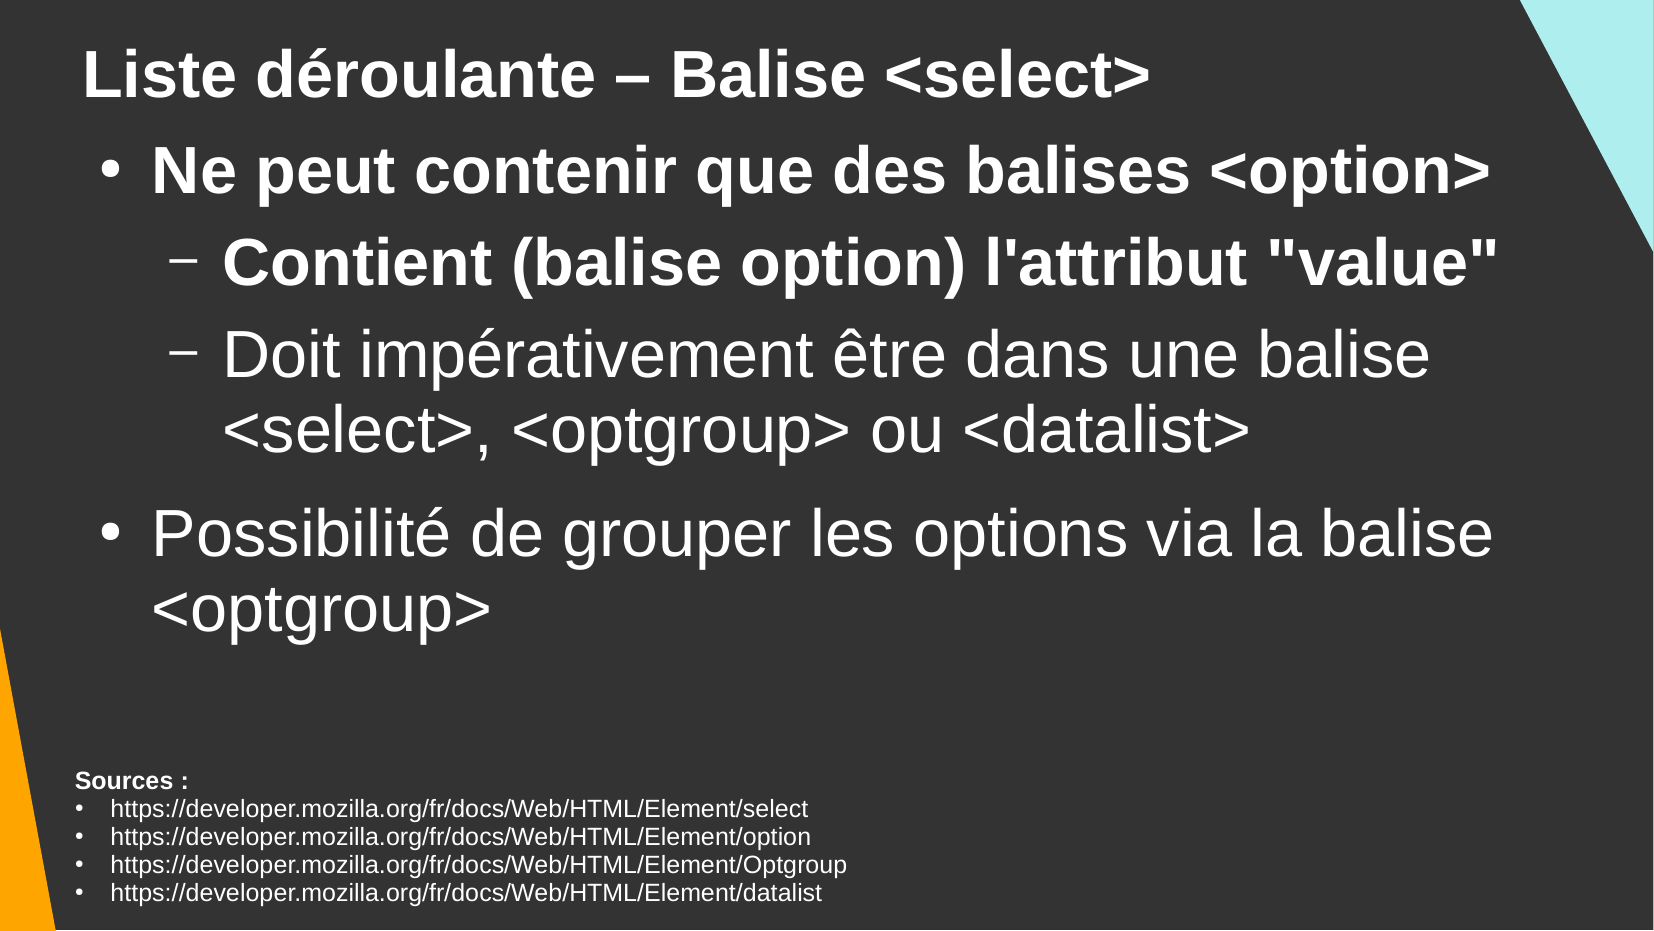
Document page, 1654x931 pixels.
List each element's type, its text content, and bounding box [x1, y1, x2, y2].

title Liste déroulante – Balise <select> [82, 37, 1571, 114]
text_box [0, 628, 56, 931]
list Ne peut contenir que des balises <option> Contient (balise option) l'attribut "value" Doit impérativement être dans une balise <select>, <optgroup> ou <datalist> Possibilité de grouper les options via la balise <optgroup> [80, 132, 1605, 721]
text_box [1519, 0, 1654, 254]
text_box Sources : https://developer.mozilla.org/fr/docs/Web/HTML/Element/select https://developer.mozilla.org/fr/docs/Web/HTML/Element/option https://developer.mozilla.org/fr/docs/Web/HTML/Element/Optgroup https://developer.mozilla.org/fr/docs/Web/HTML/Element/datalist [60, 759, 1546, 914]
